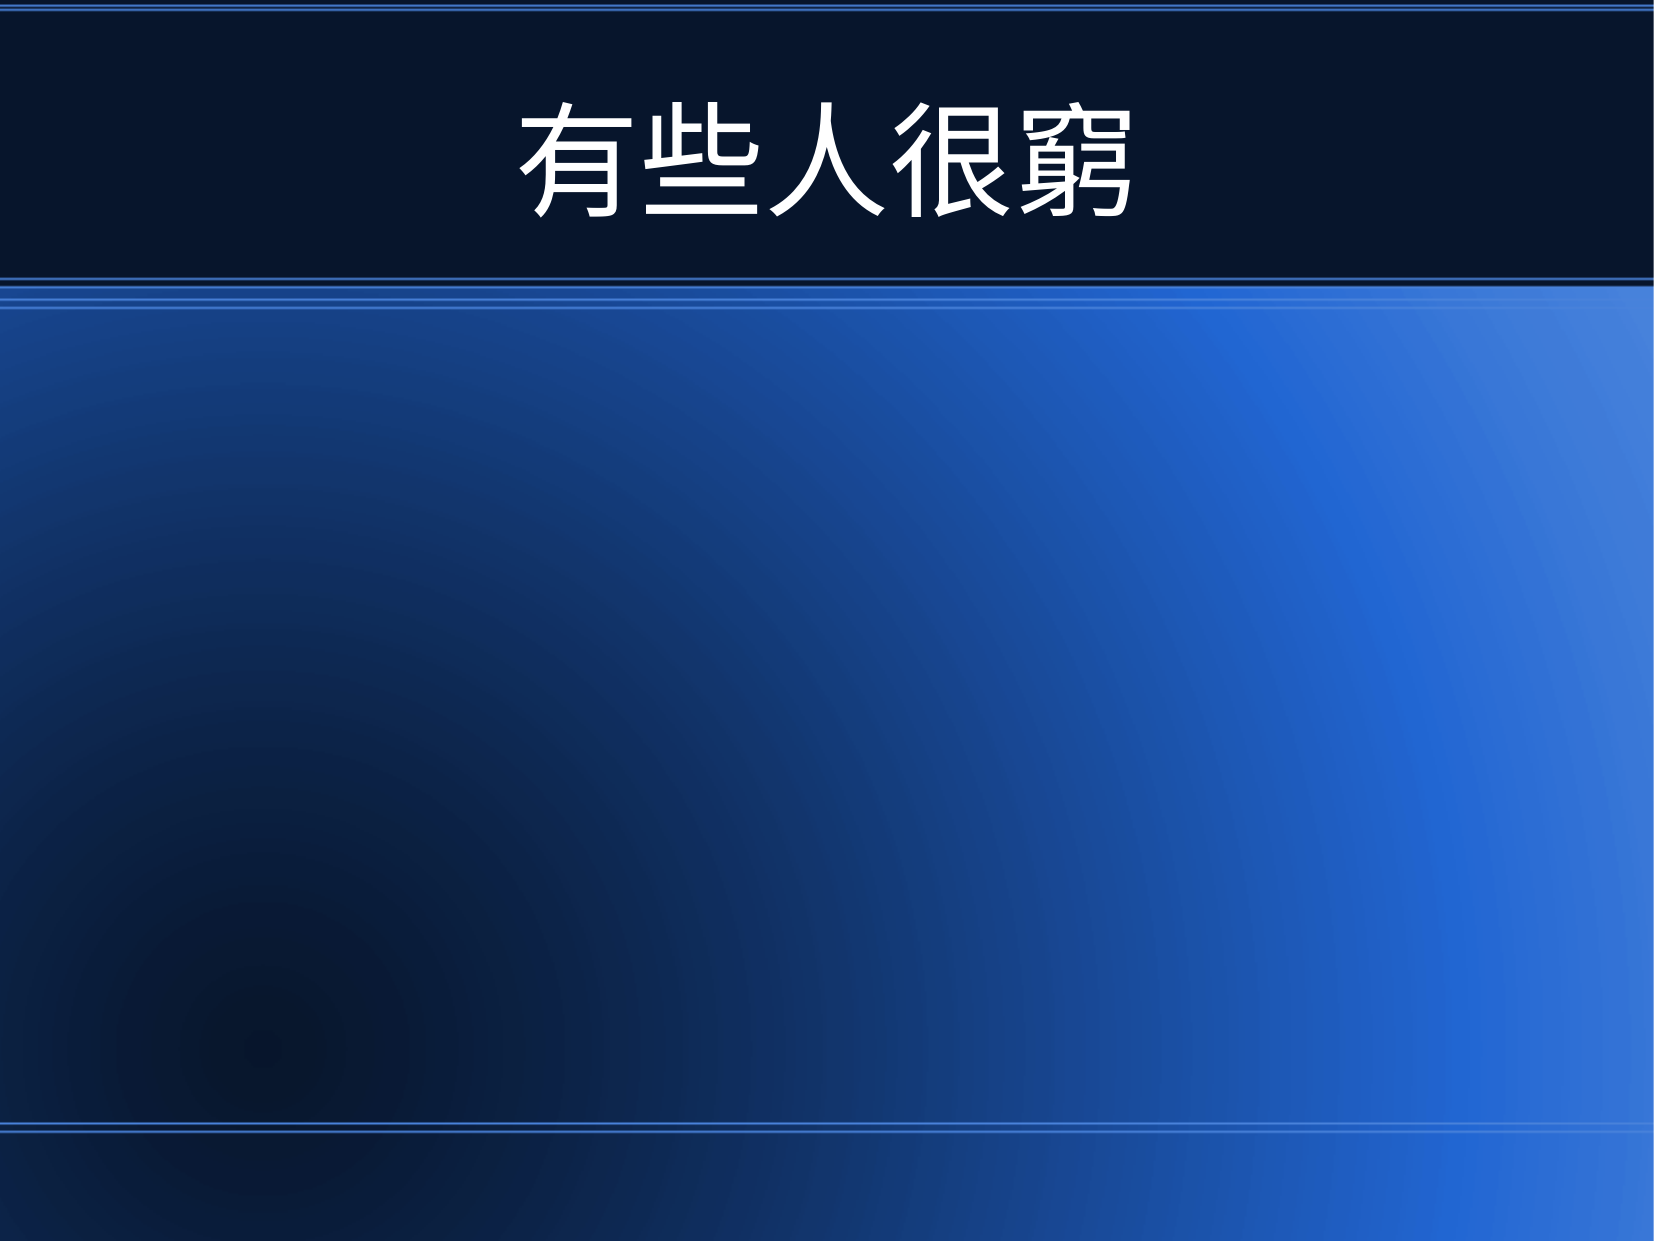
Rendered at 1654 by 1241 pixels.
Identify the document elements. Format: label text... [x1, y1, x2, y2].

picture [0, 0, 1654, 1241]
title 有些人很窮 [82, 49, 1571, 257]
